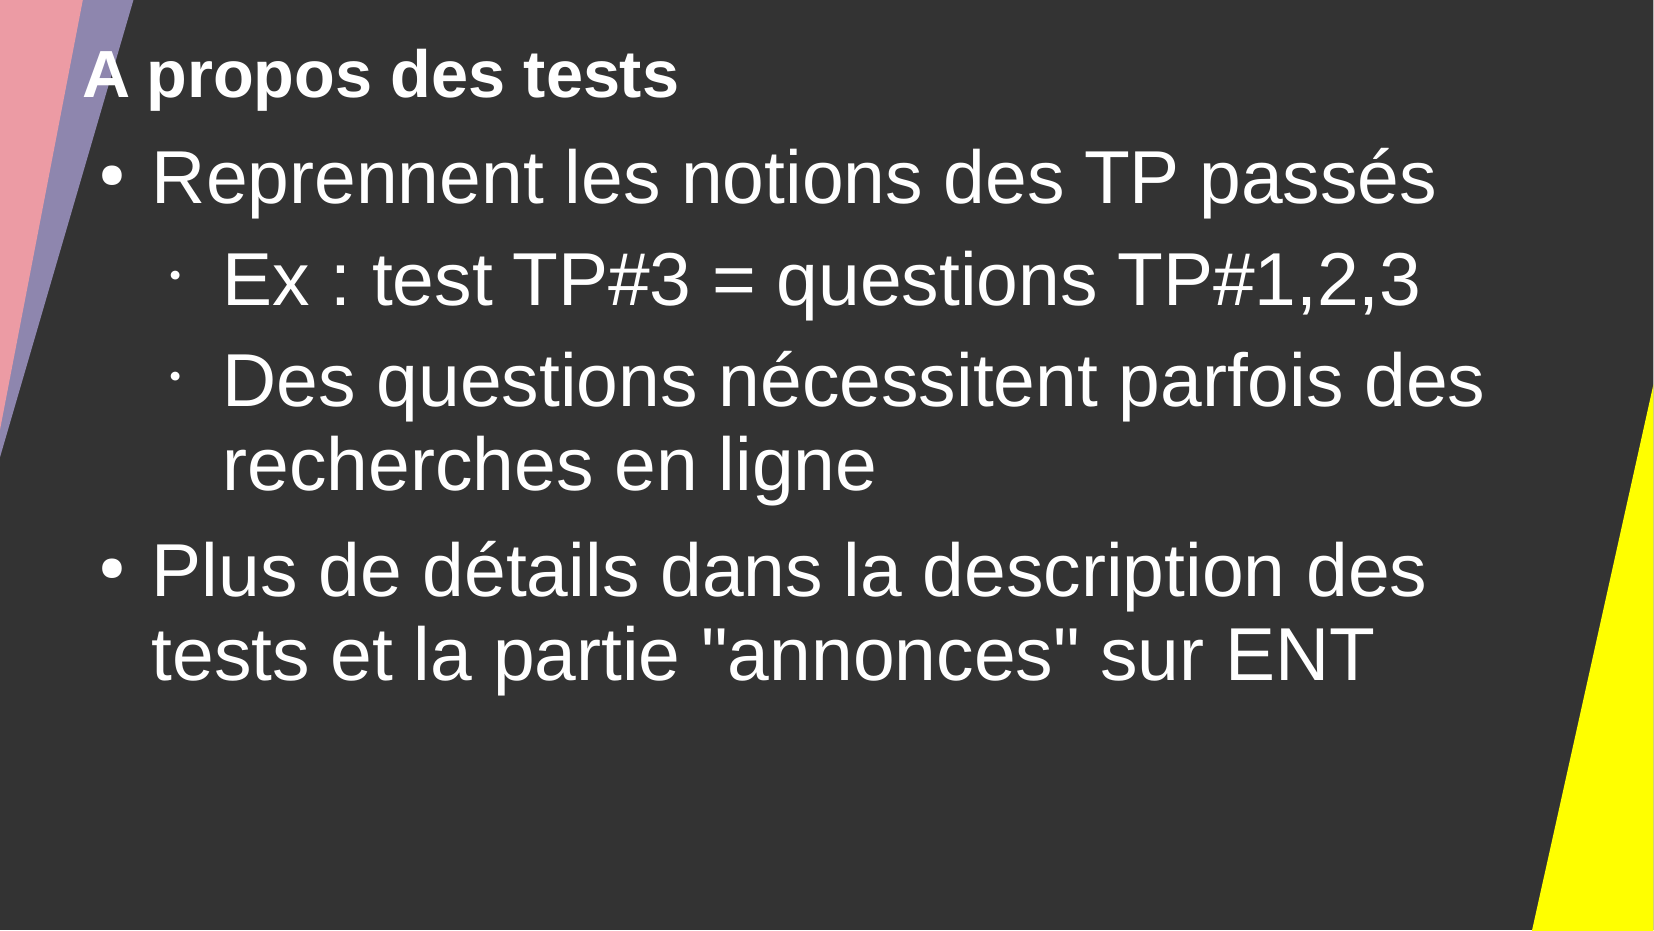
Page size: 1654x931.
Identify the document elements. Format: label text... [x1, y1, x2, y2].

text_box [1531, 381, 1654, 931]
text_box [0, 0, 134, 458]
list Reprennent les notions des TP passés Ex : test TP#3 = questions TP#1,2,3 Des questions nécessitent parfois des recherches en ligne Plus de détails dans la description des tests et la partie "annonces" sur ENT [80, 135, 1560, 816]
title A propos des tests [82, 37, 1288, 122]
